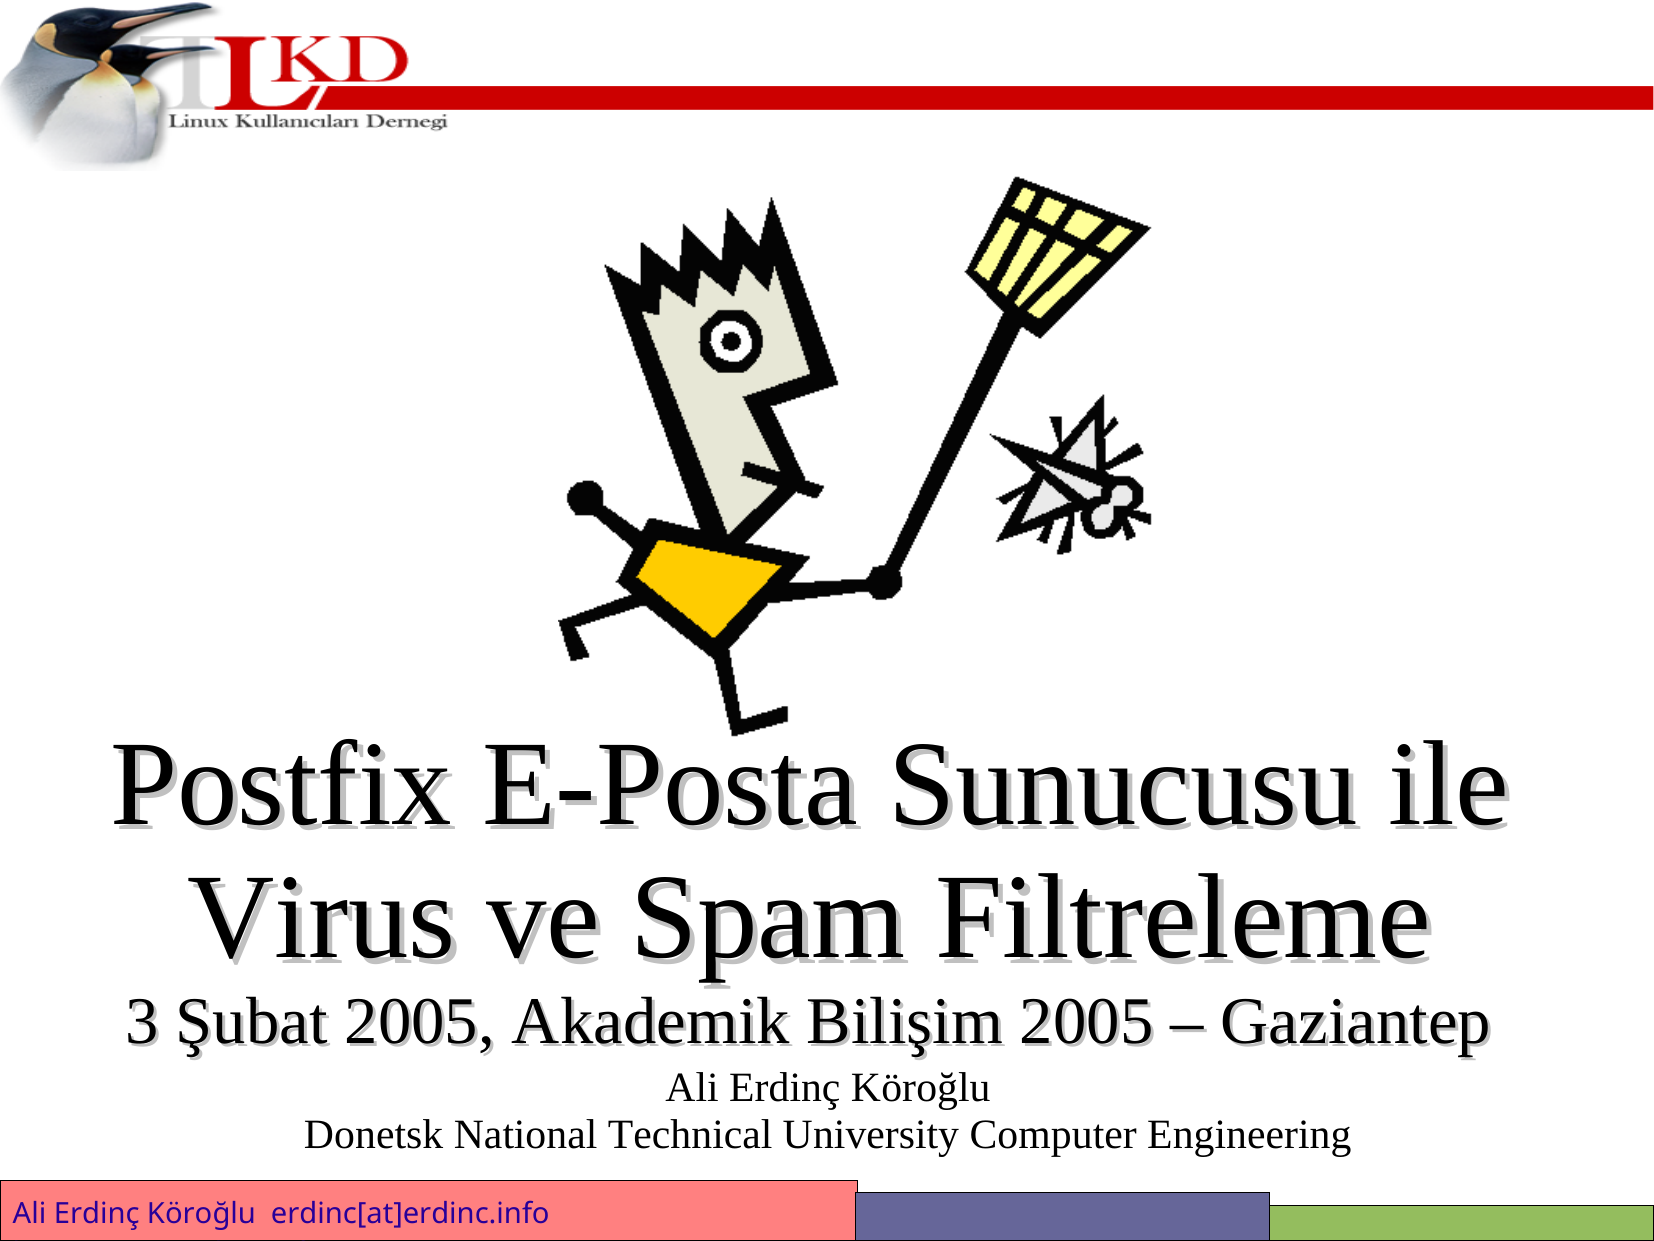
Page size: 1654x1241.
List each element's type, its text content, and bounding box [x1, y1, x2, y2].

text_box Postfix E-Posta Sunucusu ile Virus ve Spam Filtreleme 3 Şubat 2005, Akademik Bilişim 2005 – Gaziantep [86, 716, 1533, 1094]
picture [0, 0, 1654, 741]
text_box [0, 1180, 1654, 1241]
text_box Ali Erdinç Köroğlu erdinc[at]erdinc.info http://www.erdinc.info [12, 1192, 852, 1232]
text_box Ali Erdinç Köroğlu Donetsk National Technical University Computer Engineering [303, 1064, 1401, 1158]
